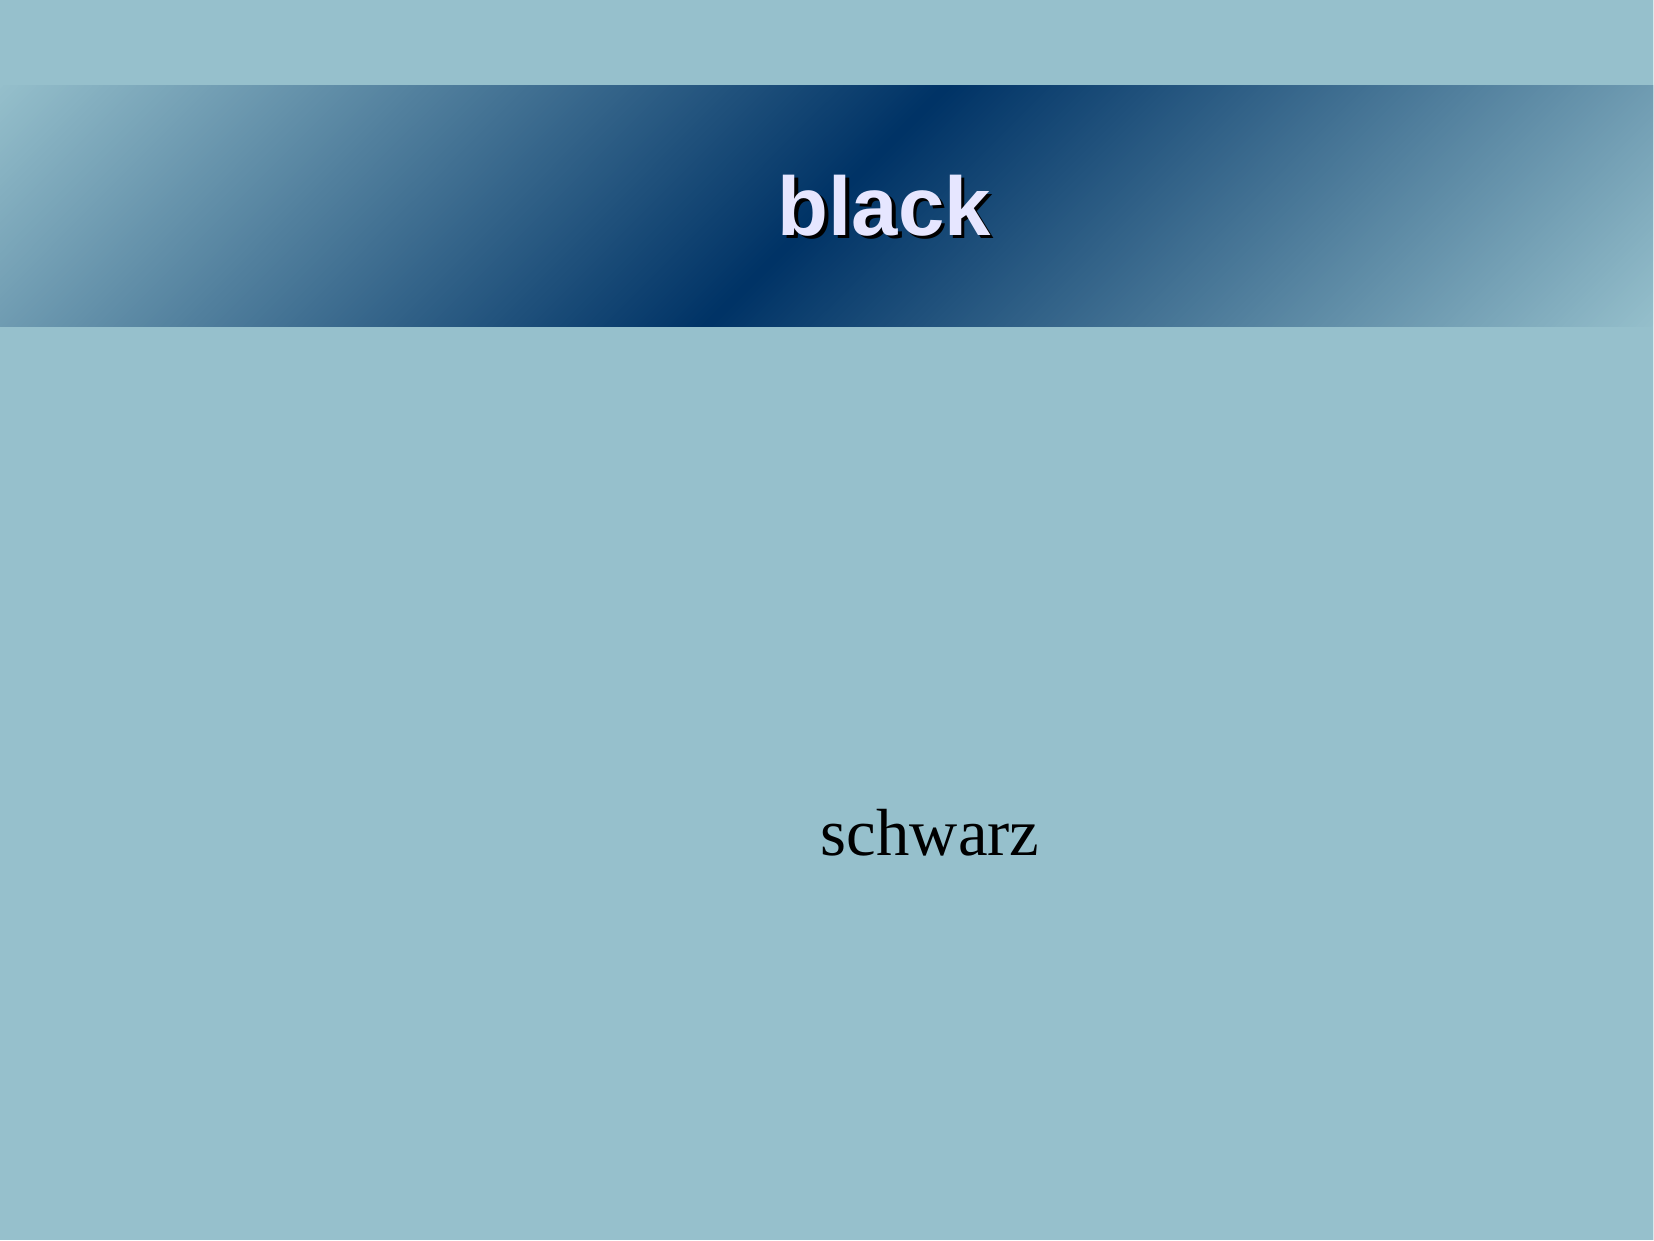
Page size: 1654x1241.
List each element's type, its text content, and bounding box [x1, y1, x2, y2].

subtitle schwarz [263, 449, 1598, 1216]
title black [202, 110, 1566, 303]
